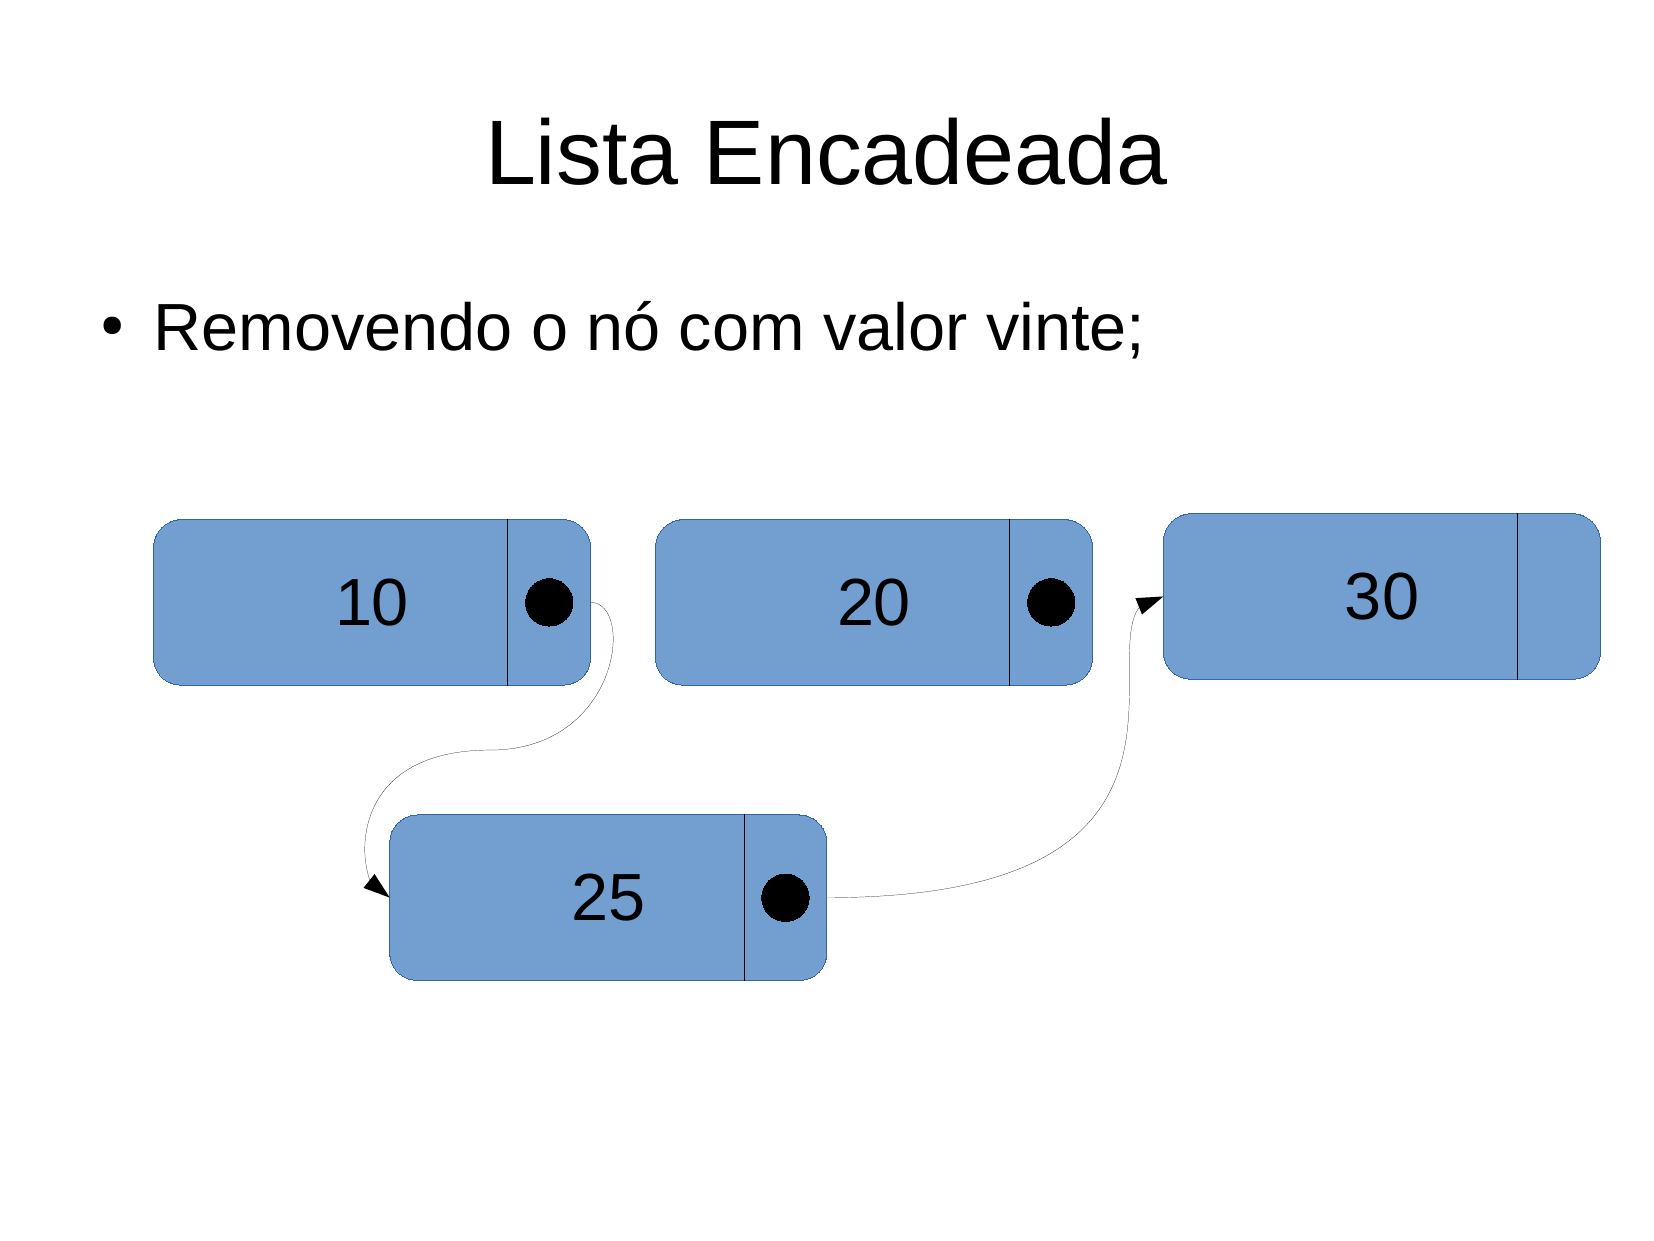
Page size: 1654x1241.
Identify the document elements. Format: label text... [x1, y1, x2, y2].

text_box 20 [1010, 519, 1093, 686]
text_box 10 [508, 519, 591, 686]
text_box 30 [1163, 513, 1517, 680]
text_box 25 [745, 814, 827, 981]
list Removendo o nó com valor vinte; [82, 290, 1571, 1010]
text_box [761, 874, 810, 922]
text_box 30 [1518, 513, 1601, 680]
text_box 20 [655, 519, 1009, 686]
text_box 25 [389, 814, 744, 981]
text_box [525, 578, 573, 627]
text_box [1027, 578, 1075, 627]
title Lista Encadeada [82, 49, 1571, 257]
text_box 10 [153, 519, 507, 686]
